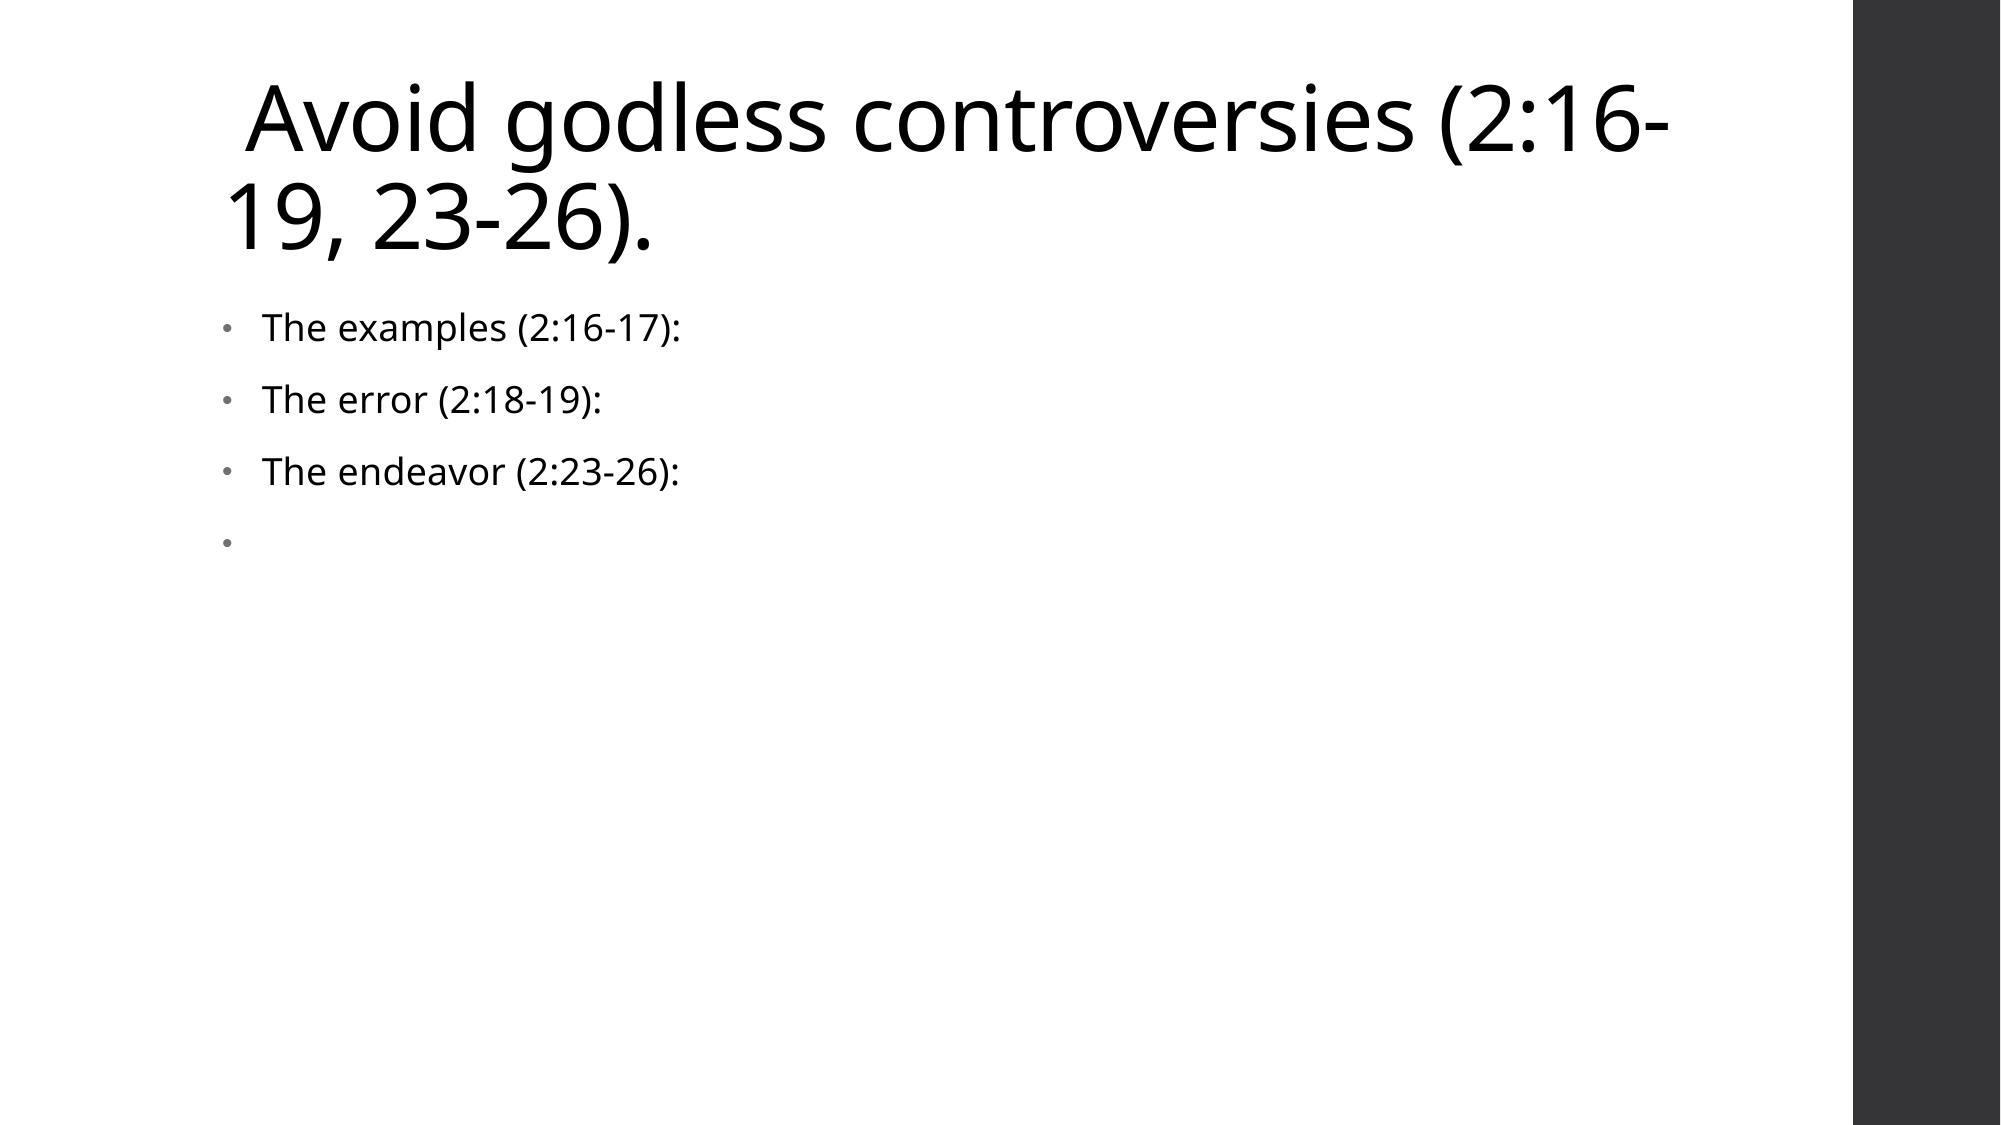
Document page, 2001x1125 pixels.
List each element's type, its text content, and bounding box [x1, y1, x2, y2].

list The examples (2:16-17): The error (2:18-19): The endeavor (2:23-26): [206, 299, 1617, 1014]
title Avoid godless controversies (2:16-19, 23-26). [206, 60, 1797, 278]
